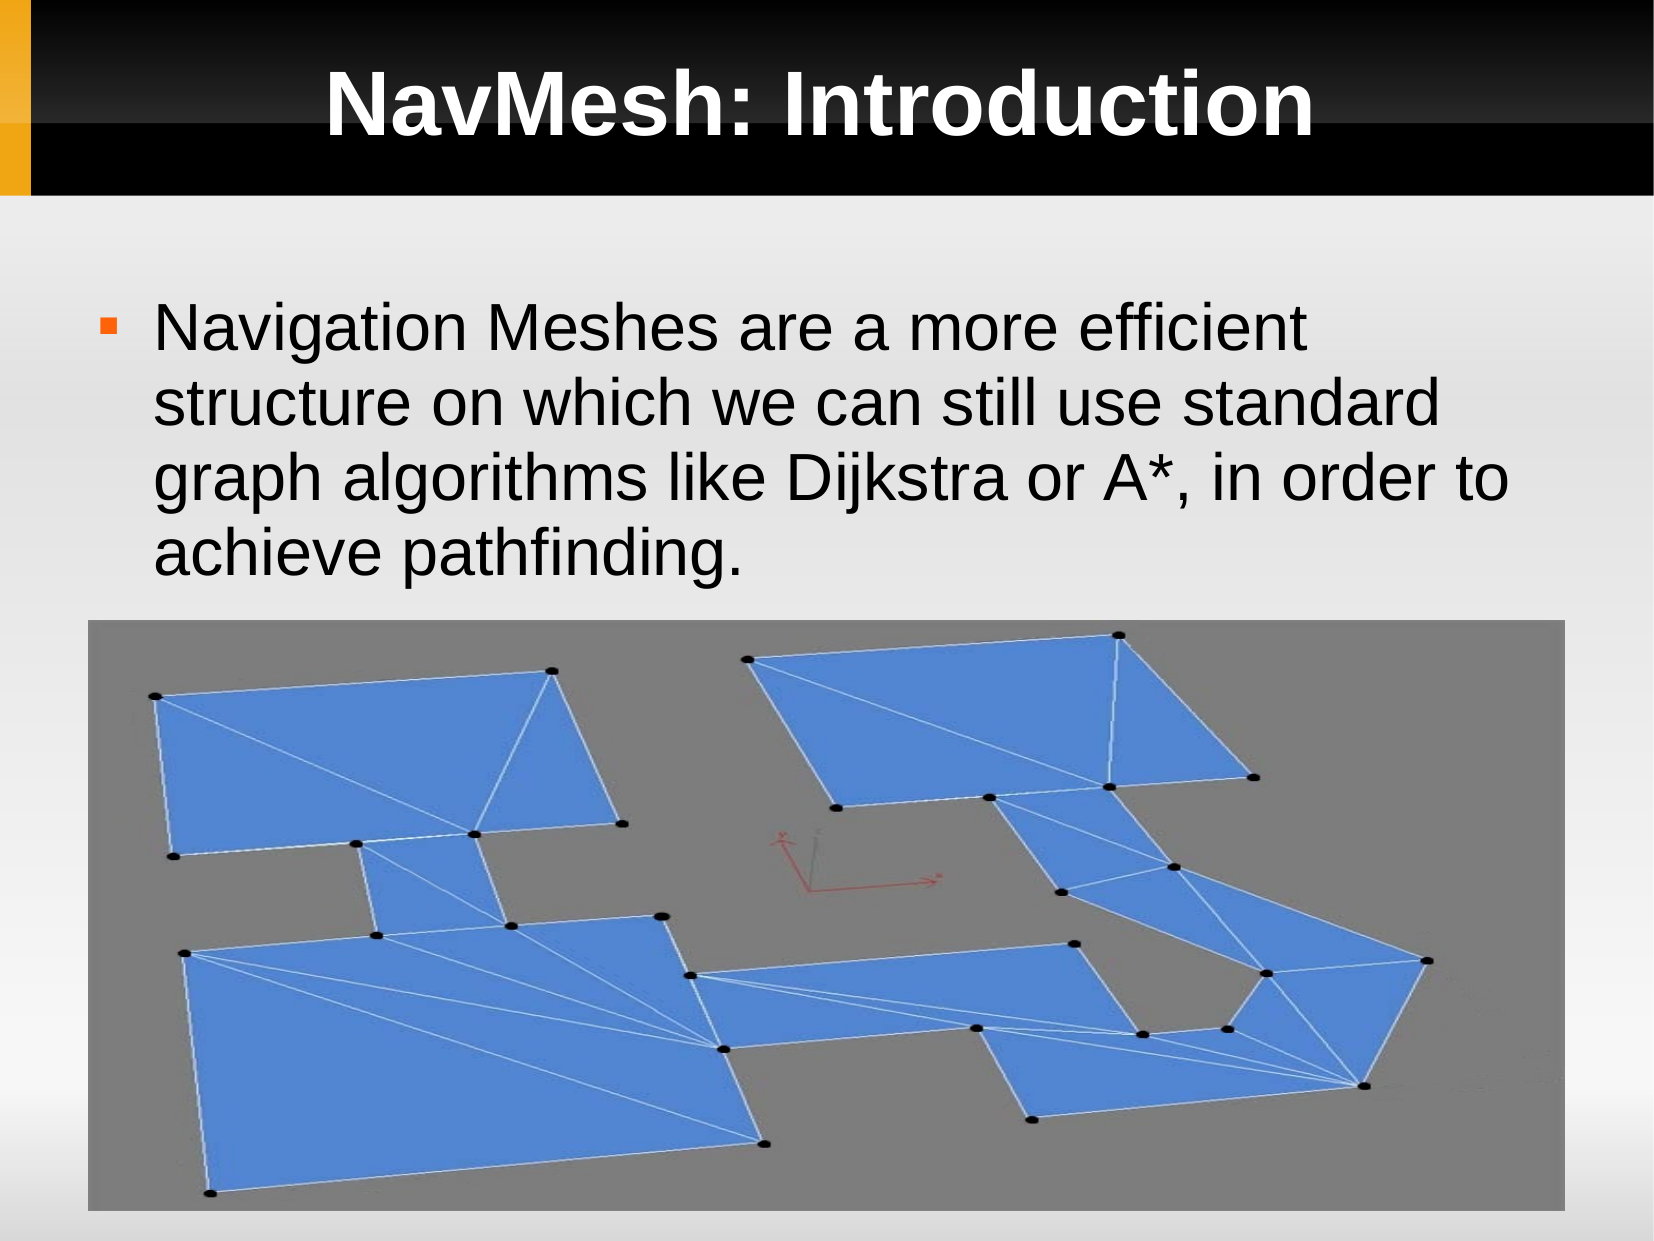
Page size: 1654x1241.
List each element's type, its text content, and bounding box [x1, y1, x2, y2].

picture [0, 0, 1654, 1241]
list Navigation Meshes are a more efficient structure on which we can still use standard graph algorithms like Dijkstra or A*, in order to achieve pathfinding. [82, 290, 1571, 1109]
title NavMesh: Introduction [76, 0, 1565, 208]
